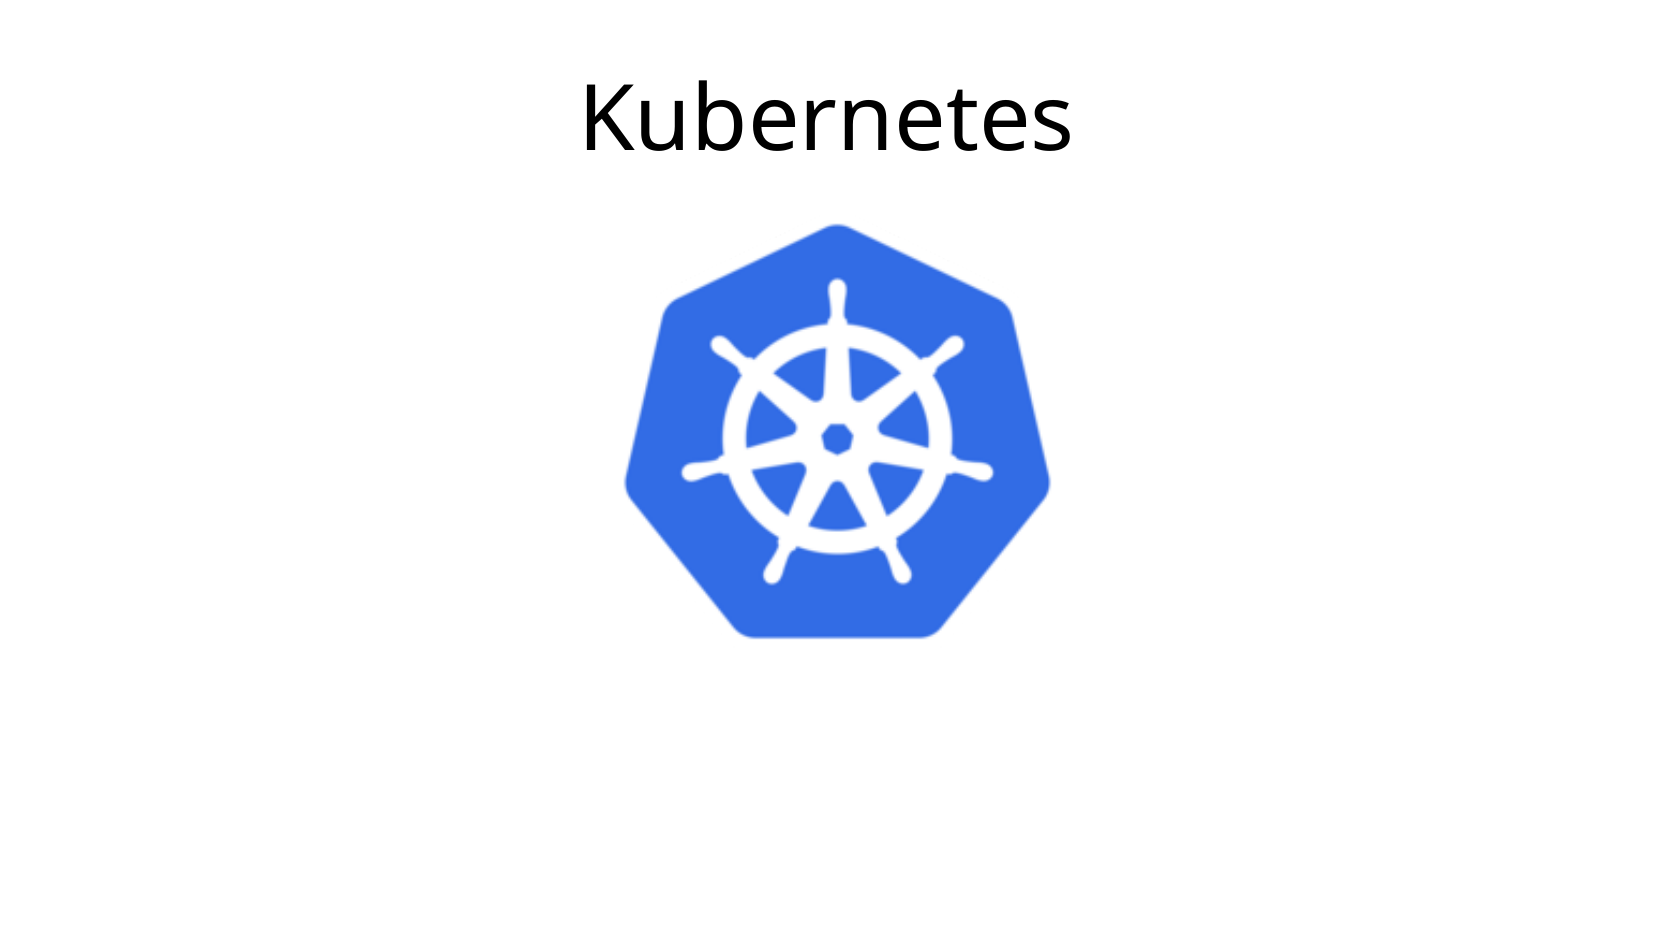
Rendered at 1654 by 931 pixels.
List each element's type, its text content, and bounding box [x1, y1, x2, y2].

picture [614, 214, 1062, 650]
title Kubernetes [82, 37, 1571, 193]
